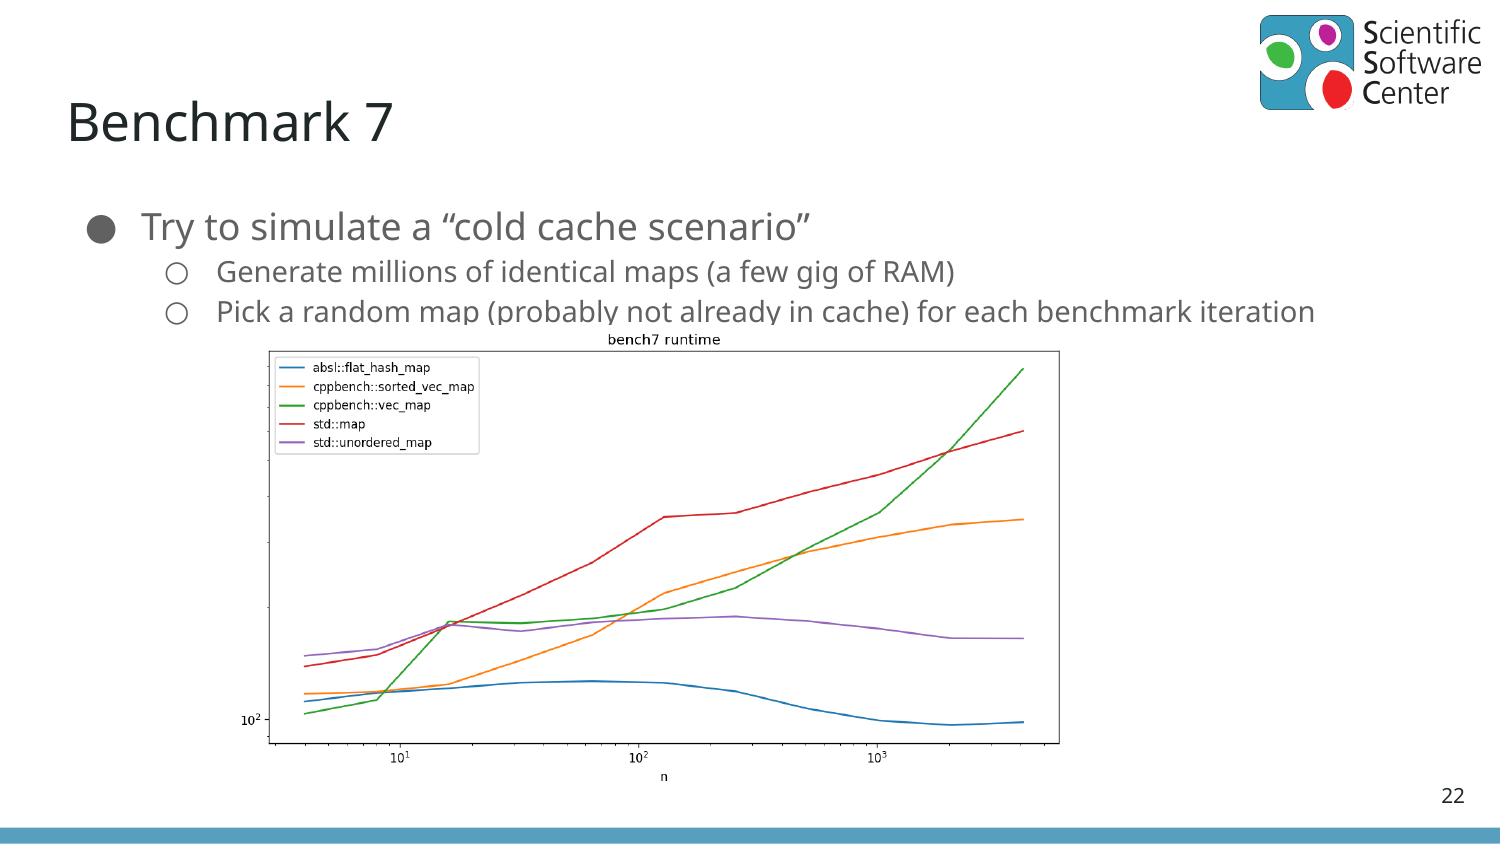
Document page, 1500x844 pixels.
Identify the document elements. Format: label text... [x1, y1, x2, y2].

title Benchmark 7 [51, 72, 1449, 167]
slide_number <number> [1389, 764, 1480, 830]
list Try to simulate a “cold cache scenario” Generate millions of identical maps (a few gig of RAM) Pick a random map (probably not already in cache) for each benchmark iteration [51, 180, 1449, 781]
picture [231, 325, 1067, 791]
picture [1260, 15, 1481, 110]
